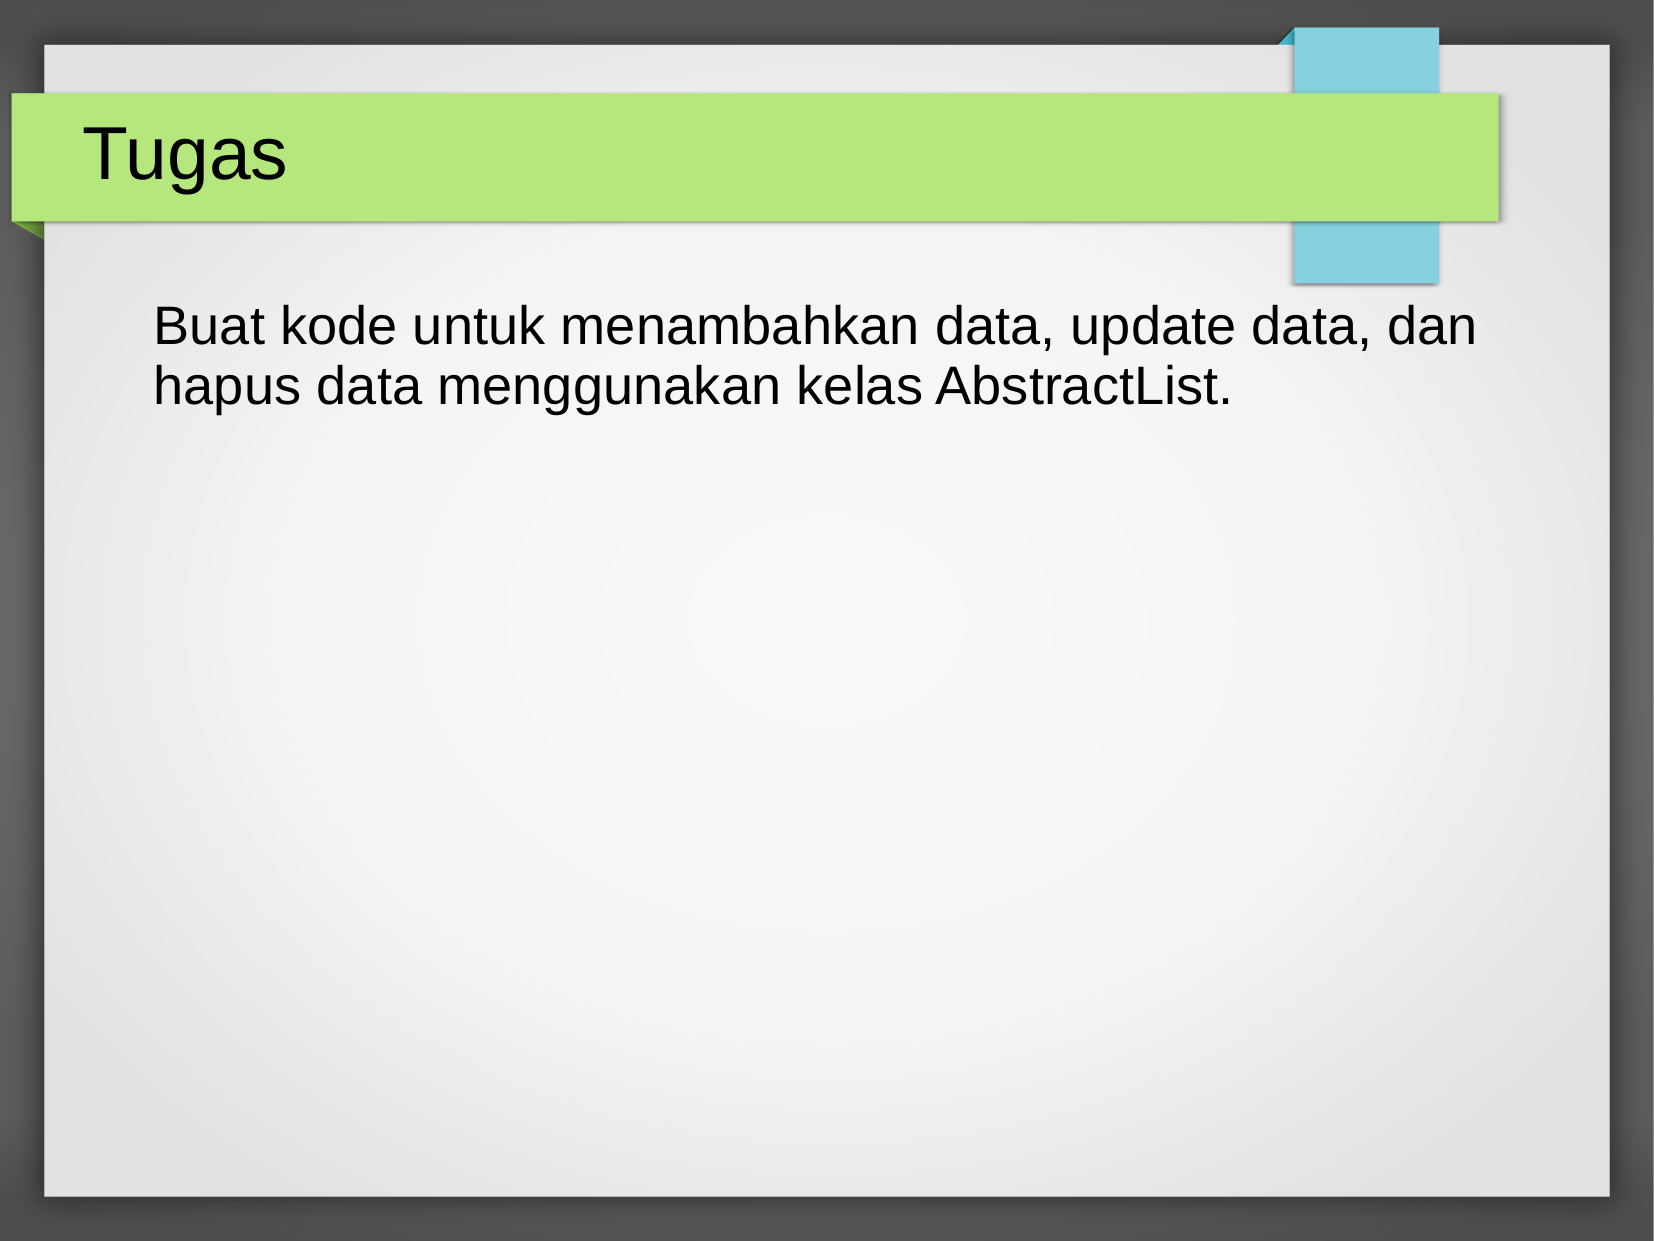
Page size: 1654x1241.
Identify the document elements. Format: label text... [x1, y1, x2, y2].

picture [0, 0, 1654, 1241]
title Tugas [82, 94, 1264, 213]
list Buat kode untuk menambahkan data, update data, dan hapus data menggunakan kelas AbstractList. [82, 295, 1571, 1015]
